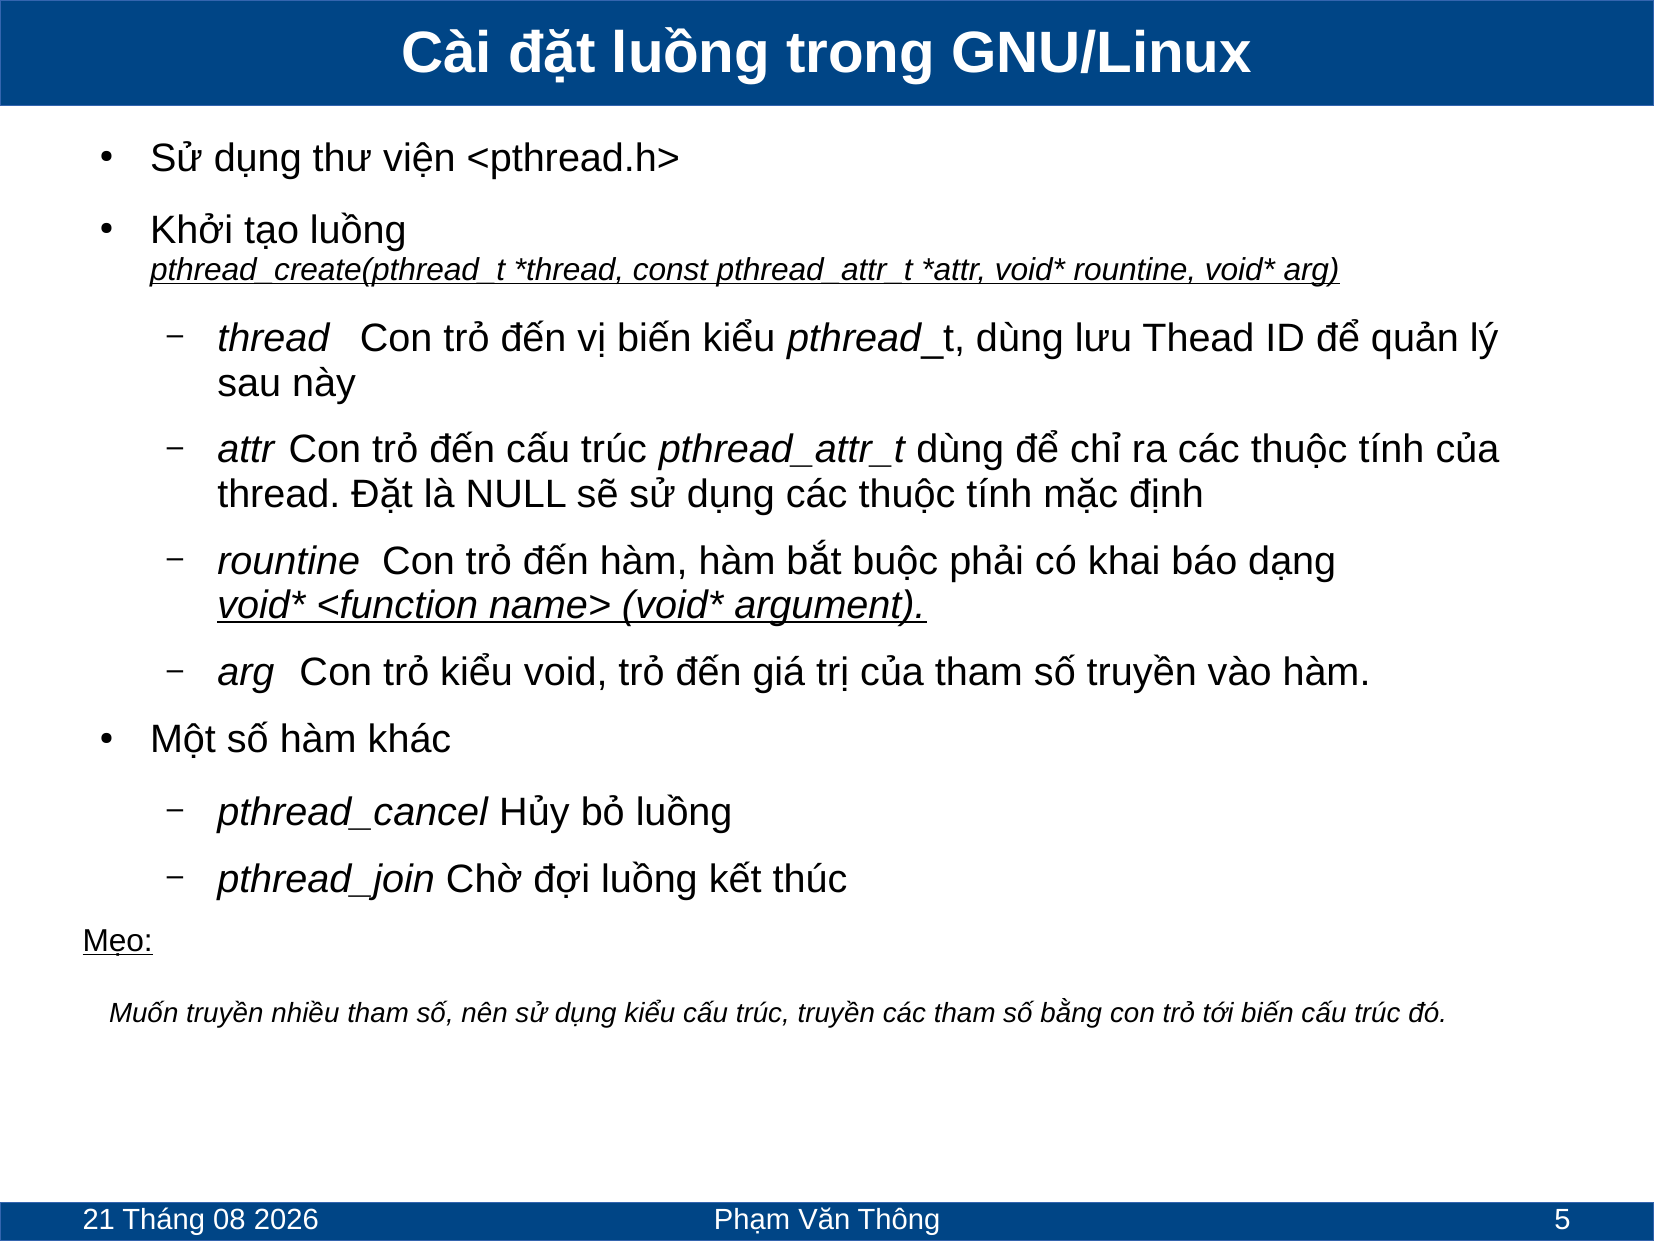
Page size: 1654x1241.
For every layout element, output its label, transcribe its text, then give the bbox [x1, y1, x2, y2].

title Cài đặt luồng trong GNU/Linux [0, 0, 1654, 106]
list Sử dụng thư viện <pthread.h> Khởi tạo luồng pthread_create(pthread_t *thread, const pthread_attr_t *attr, void* rountine, void* arg) thread Con trỏ đến vị biến kiểu pthread_t, dùng lưu Thead ID để quản lý sau này attr Con trỏ đến cấu trúc pthread_attr_t dùng để chỉ ra các thuộc tính của thread. Đặt là NULL sẽ sử dụng các thuộc tính mặc định rountine Con trỏ đến hàm, hàm bắt buộc phải có khai báo dạng void* <function name> (void* argument). arg Con trỏ kiểu void, trỏ đến giá trị của tham số truyền vào hàm. Một số hàm khác pthread_cancel Hủy bỏ luồng pthread_join Chờ đợi luồng kết thúc Mẹo: Muốn truyền nhiều tham số, nên sử dụng kiểu cấu trúc, truyền các tham số bằng con trỏ tới biến cấu trúc đó. [82, 135, 1571, 1036]
